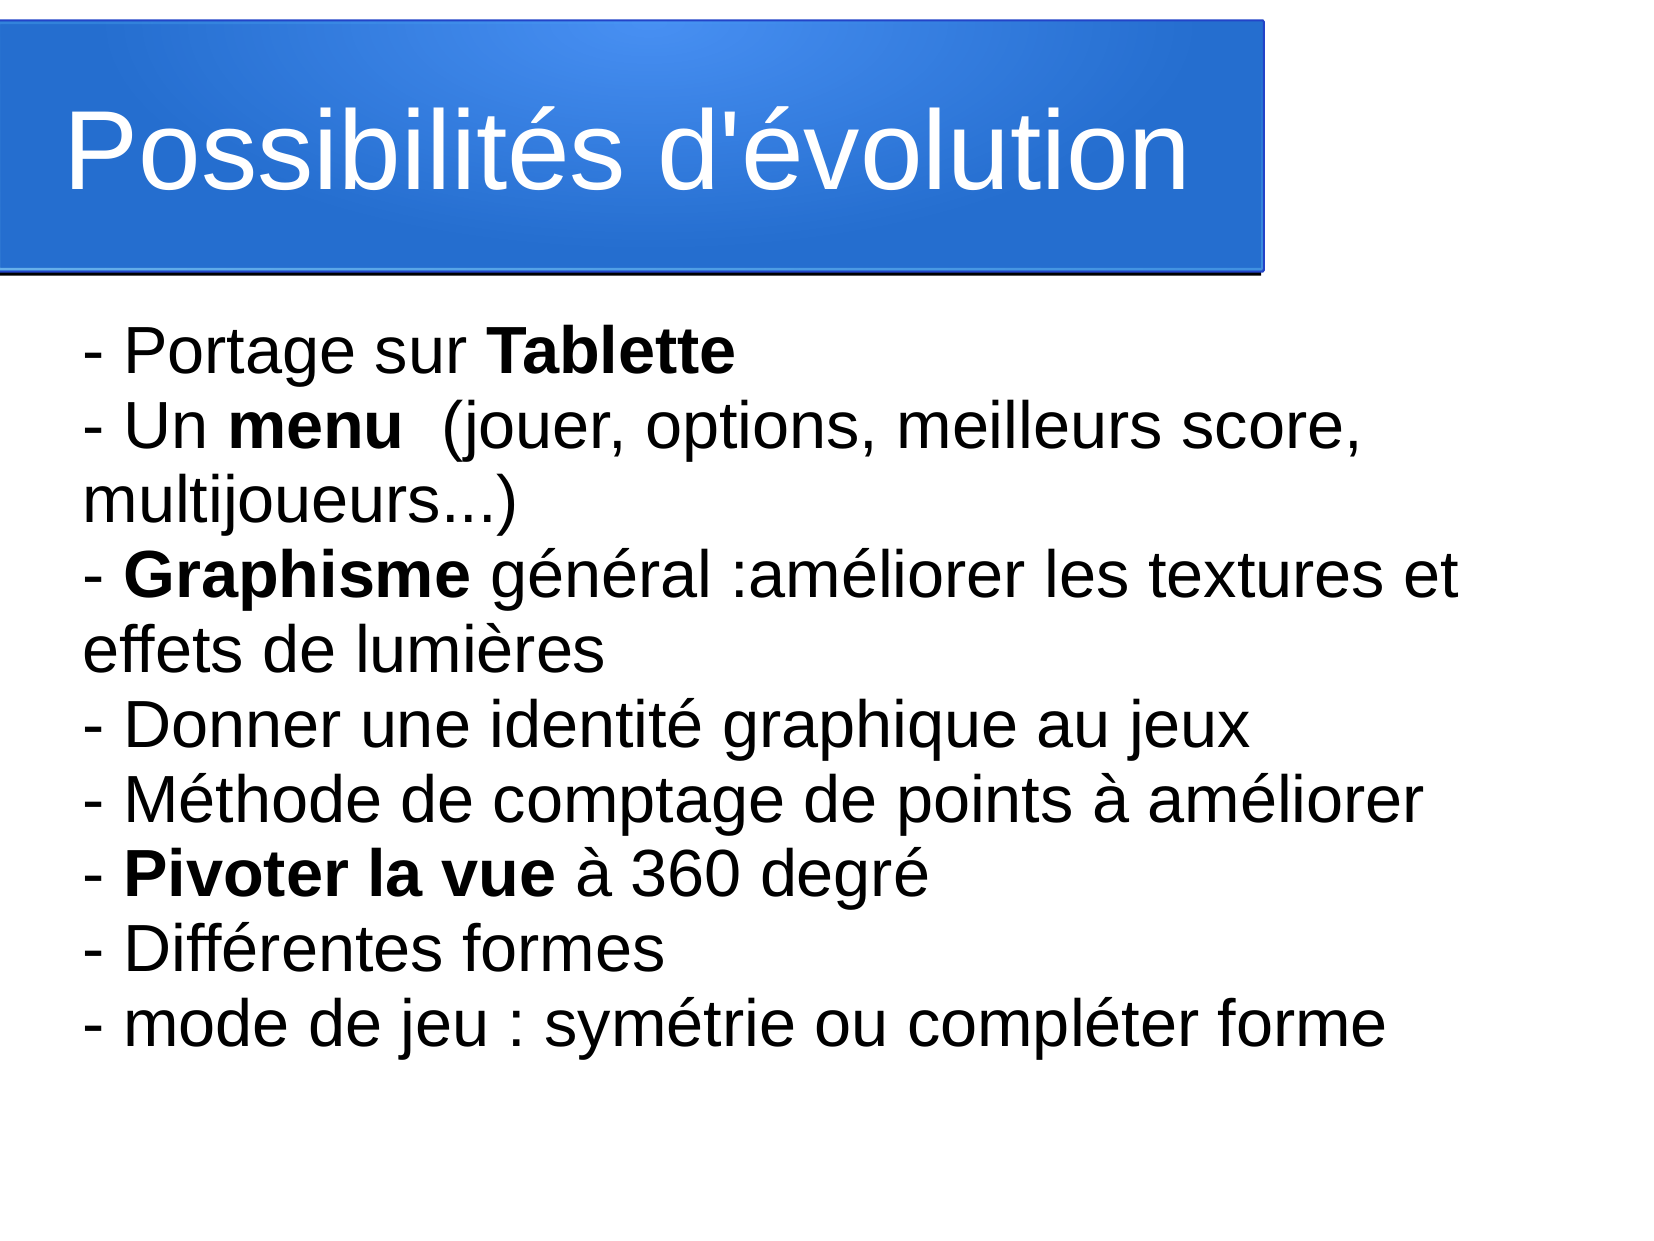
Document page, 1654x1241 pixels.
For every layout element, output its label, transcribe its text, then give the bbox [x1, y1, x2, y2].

subtitle - Portage sur Tablette - Un menu (jouer, options, meilleurs score, multijoueurs...) - Graphisme général :améliorer les textures et effets de lumières - Donner une identité graphique au jeux - Méthode de comptage de points à améliorer - Pivoter la vue à 360 degré - Différentes formes - mode de jeu : symétrie ou compléter forme [82, 312, 1538, 1136]
title Possibilités d'évolution [23, 47, 1335, 255]
